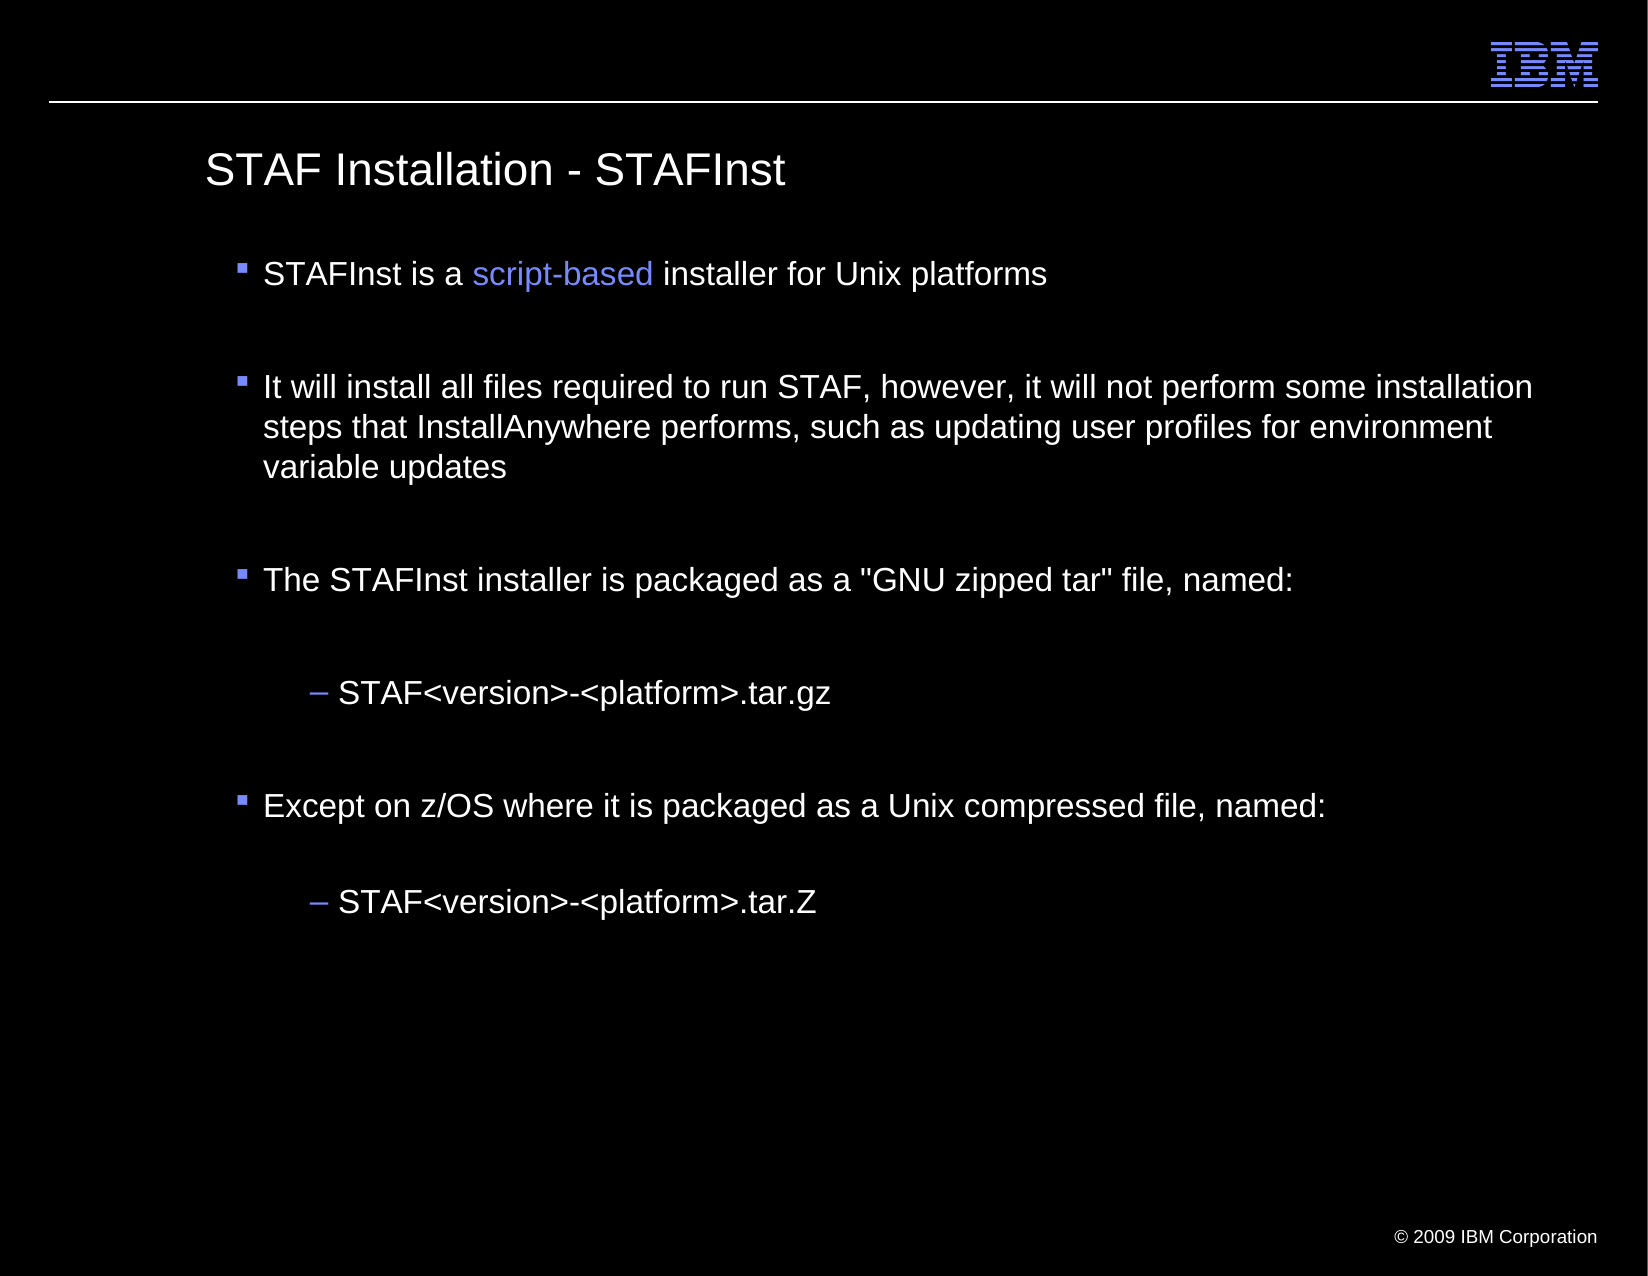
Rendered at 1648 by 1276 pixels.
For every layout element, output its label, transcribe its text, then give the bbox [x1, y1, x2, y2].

title STAF Installation - STAFInst [188, 137, 1648, 231]
text_box STAFInst is a script-based installer for Unix platforms It will install all files required to run STAF, however, it will not perform some installation steps that InstallAnywhere performs, such as updating user profiles for environment variable updates The STAFInst installer is packaged as a "GNU zipped tar" file, named: STAF<version>-<platform>.tar.gz Except on z/OS where it is packaged as a Unix compressed file, named: STAF<version>-<platform>.tar.Z [235, 252, 1584, 921]
picture [1491, 42, 1598, 87]
